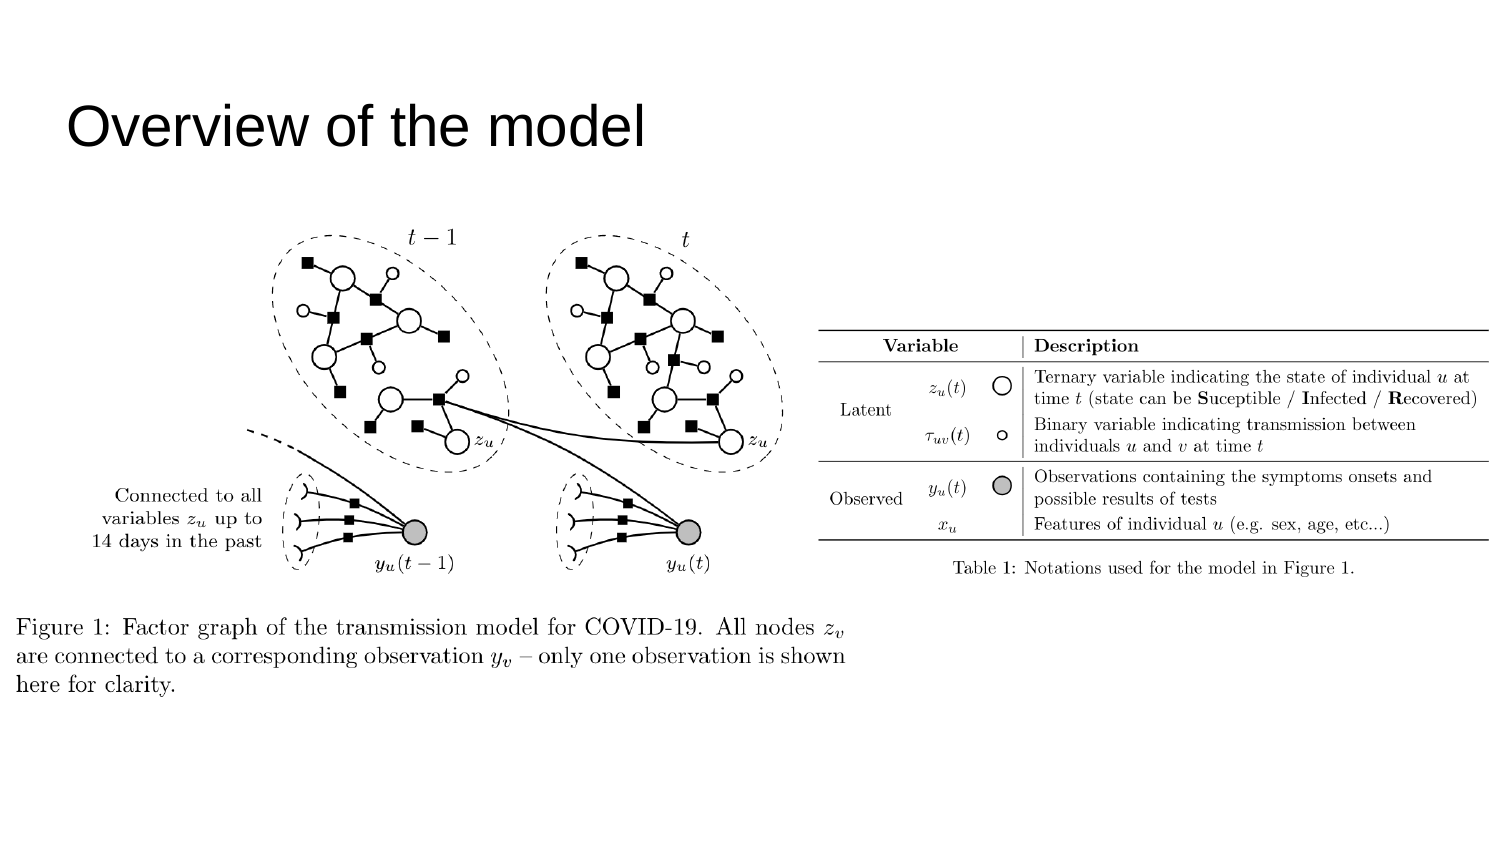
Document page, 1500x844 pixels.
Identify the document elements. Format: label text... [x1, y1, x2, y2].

picture [0, 202, 1500, 710]
title Overview of the model [51, 72, 1449, 167]
